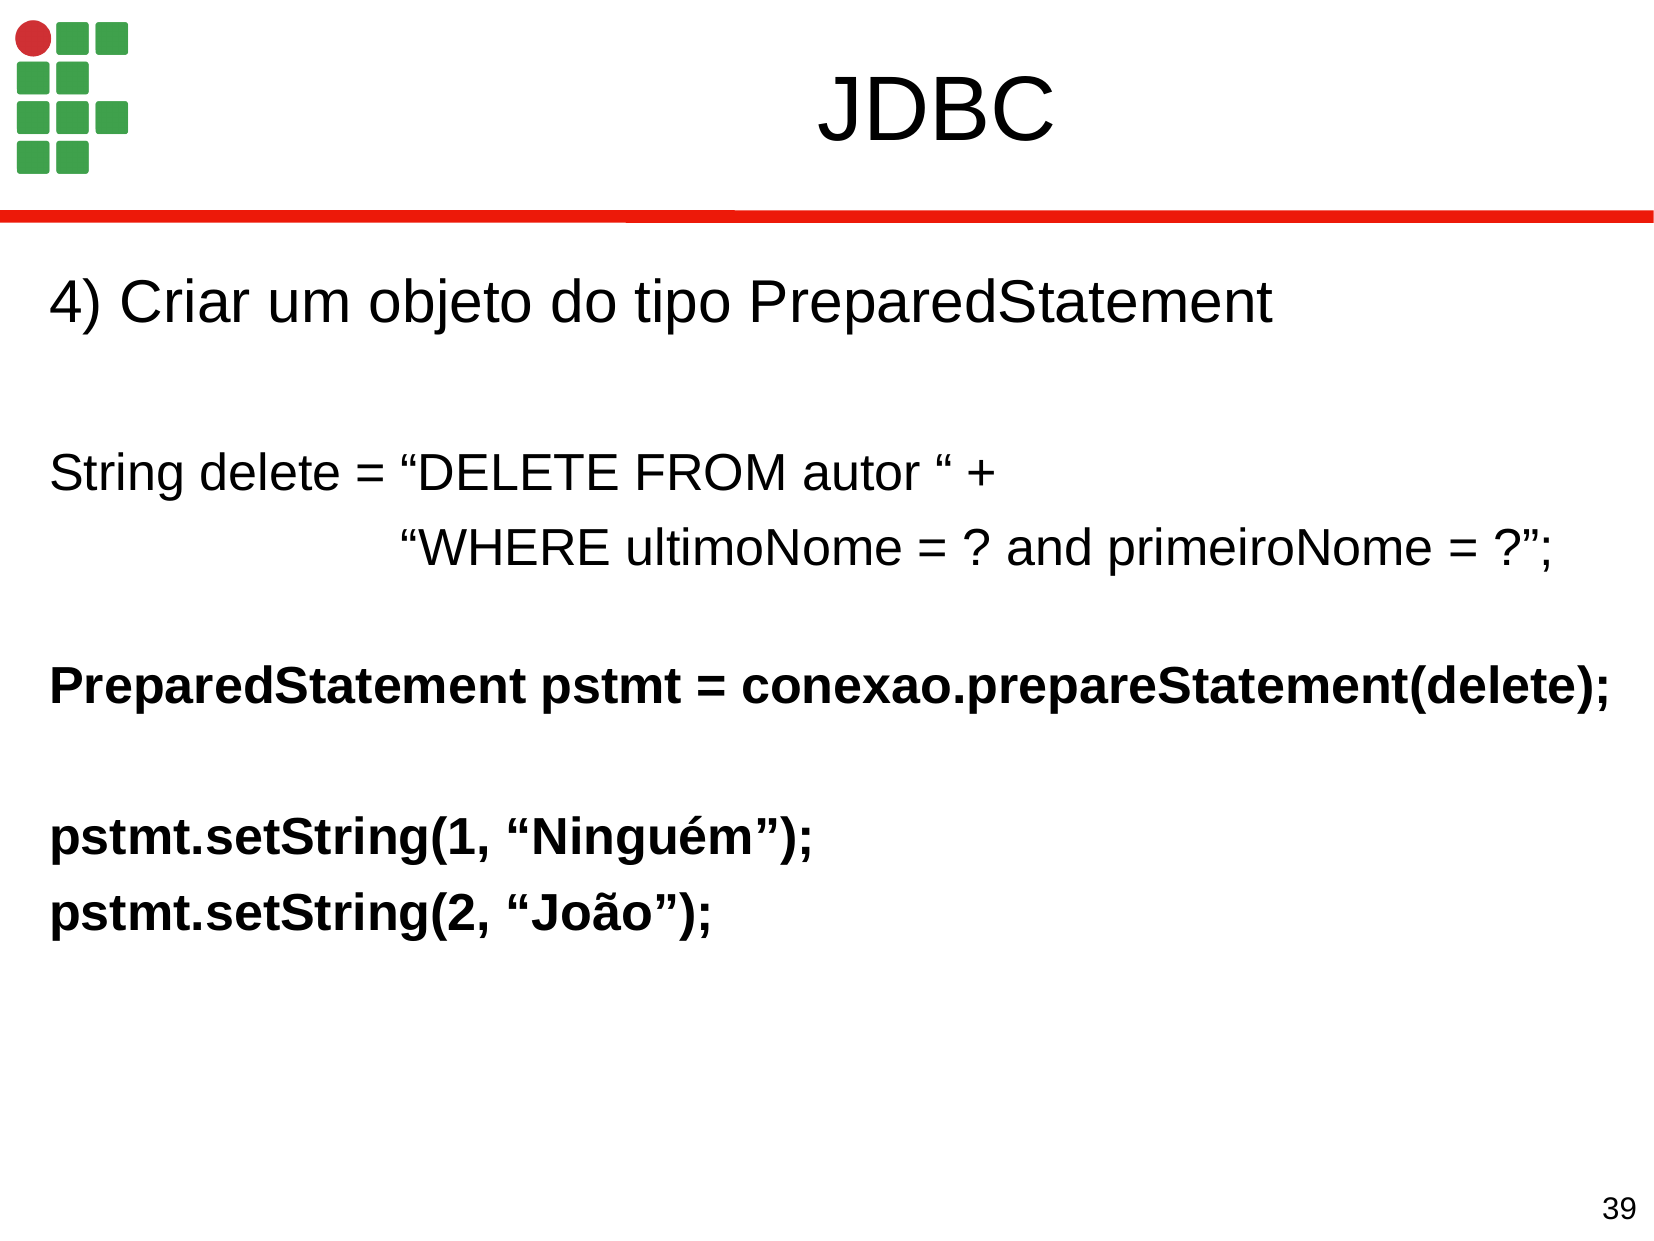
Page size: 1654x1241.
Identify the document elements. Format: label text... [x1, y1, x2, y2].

text_box JDBC [253, 0, 1622, 207]
picture [14, 16, 130, 178]
text_box <number> [1185, 1179, 1654, 1220]
text_box 4) Criar um objeto do tipo PreparedStatement String delete = “DELETE FROM autor “ + “WHERE ultimoNome = ? and primeiroNome = ?”; PreparedStatement pstmt = conexao.prepareStatement(delete); pstmt.setString(1, “Ninguém”); pstmt.setString(2, “João”); [32, 253, 1654, 1205]
